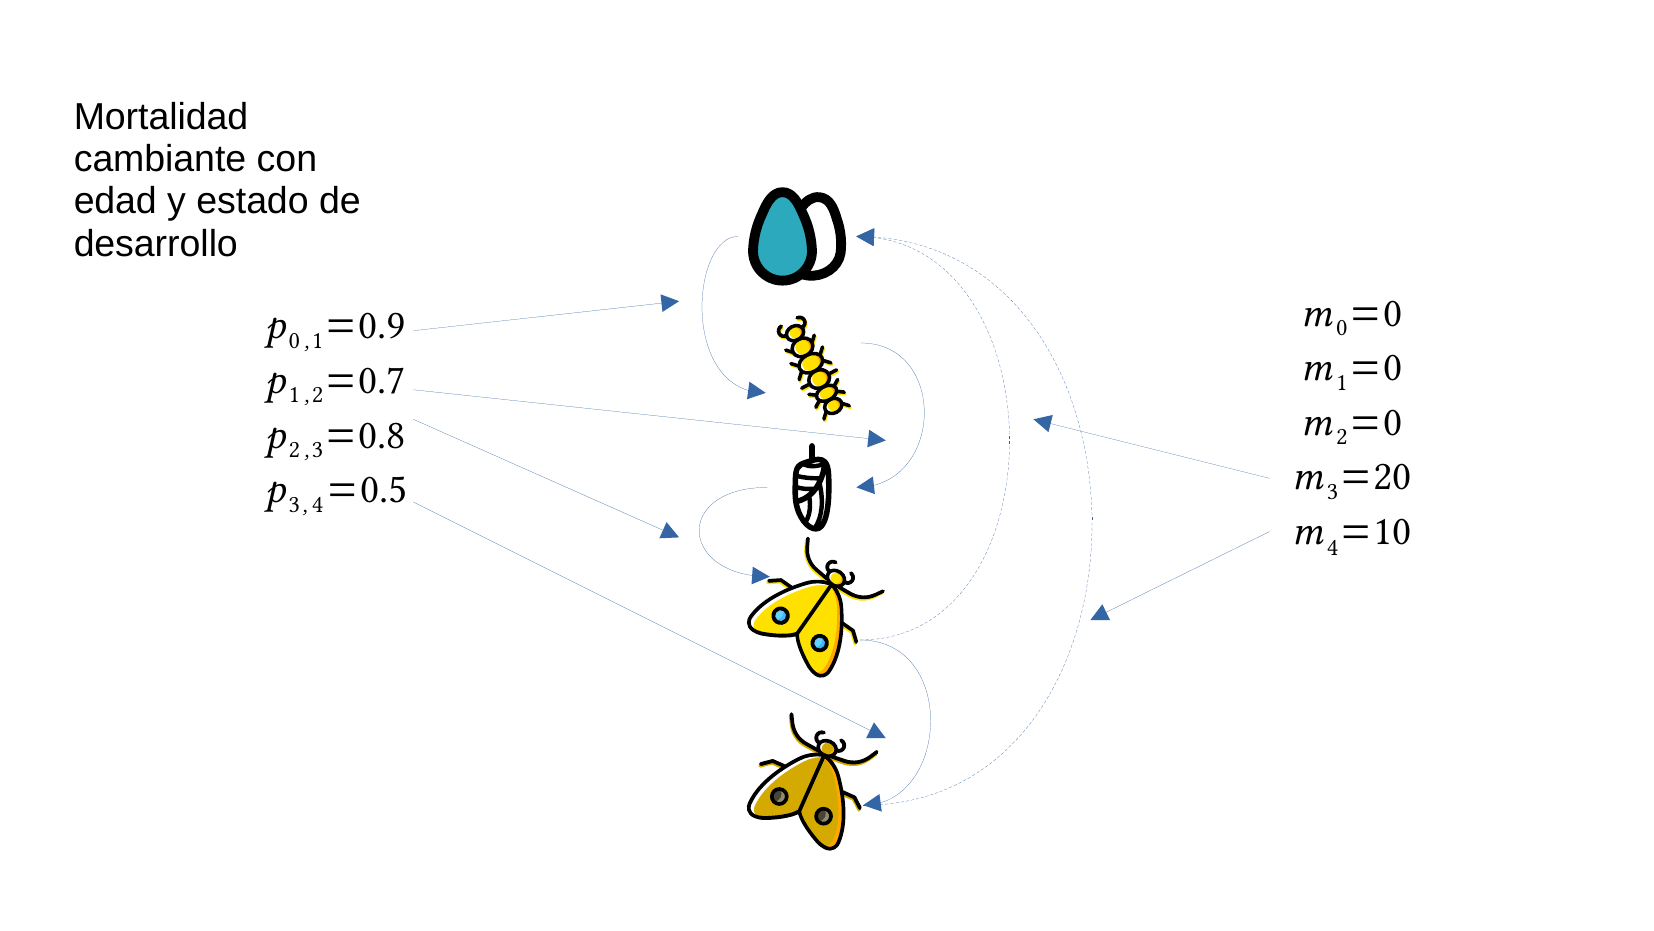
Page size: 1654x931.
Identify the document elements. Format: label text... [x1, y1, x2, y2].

chart [255, 301, 414, 519]
text_box Mortalidad cambiante con edad y estado de desarrollo [59, 88, 414, 272]
chart [1284, 288, 1418, 562]
picture [785, 430, 806, 441]
picture [738, 443, 892, 686]
picture [738, 177, 886, 431]
picture [738, 708, 886, 857]
